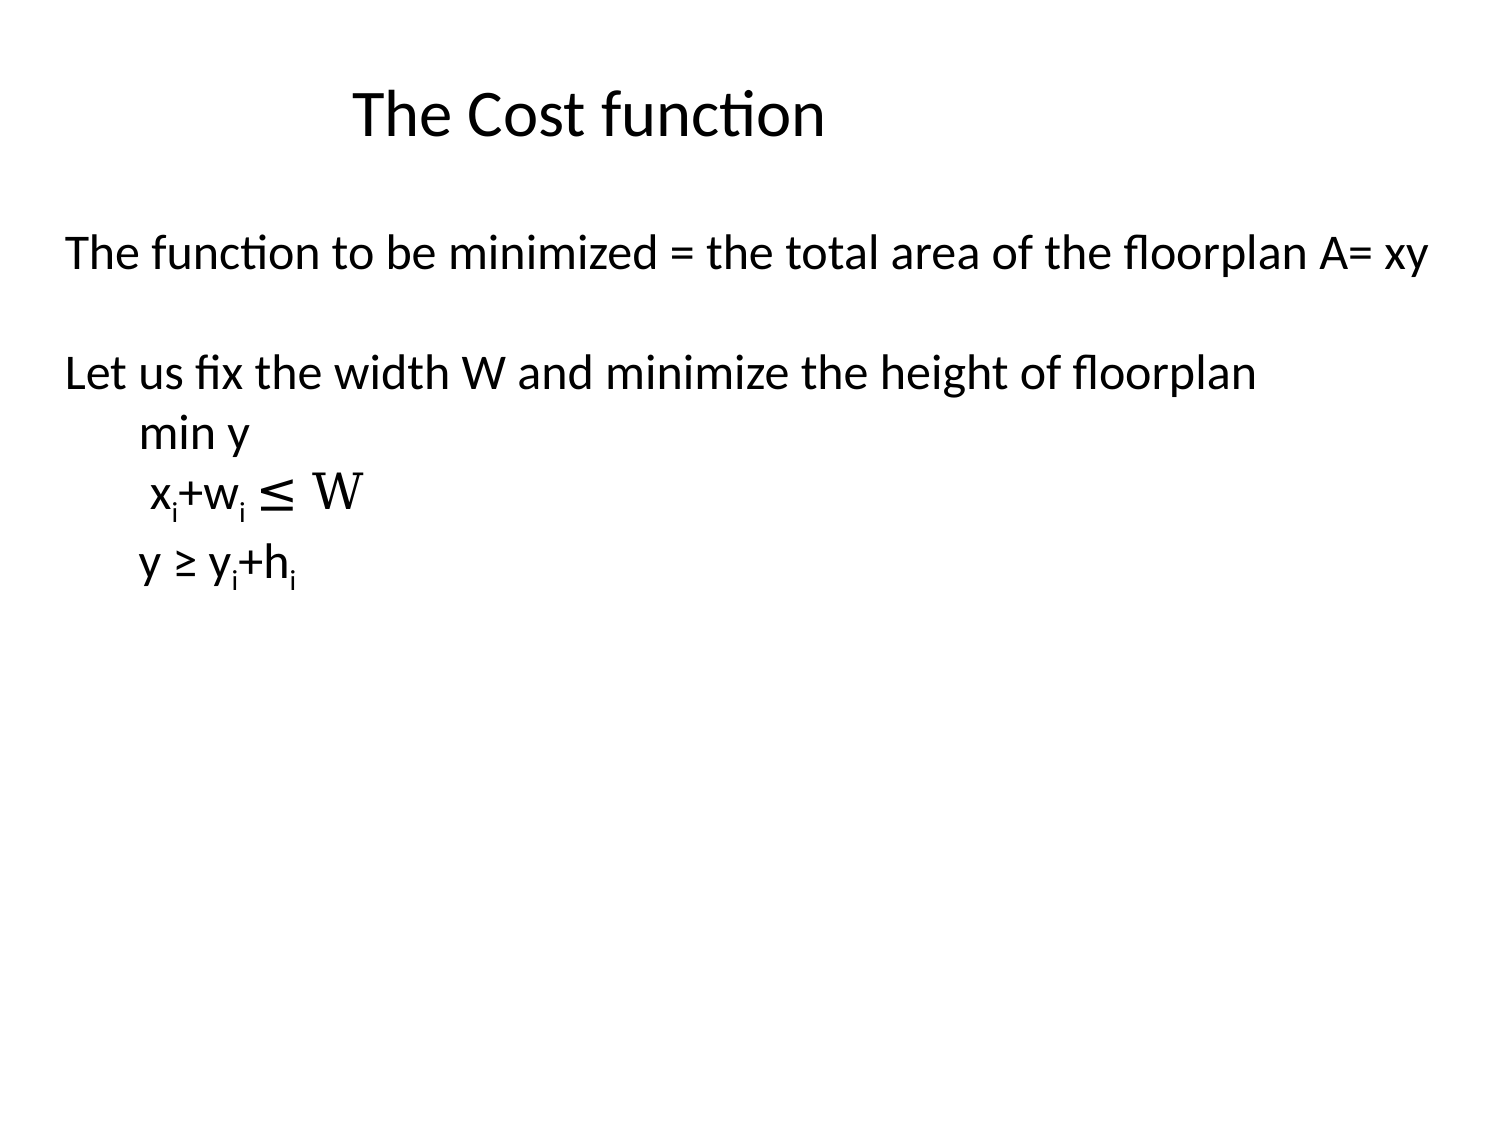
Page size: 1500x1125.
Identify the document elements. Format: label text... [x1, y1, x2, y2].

text_box The Cost function [337, 62, 1170, 158]
text_box The function to be minimized = the total area of the floorplan A= xy Let us fix the width W and minimize the height of floorplan min y xi+wi ≤ W y ≥ yi+hi [50, 212, 1500, 664]
